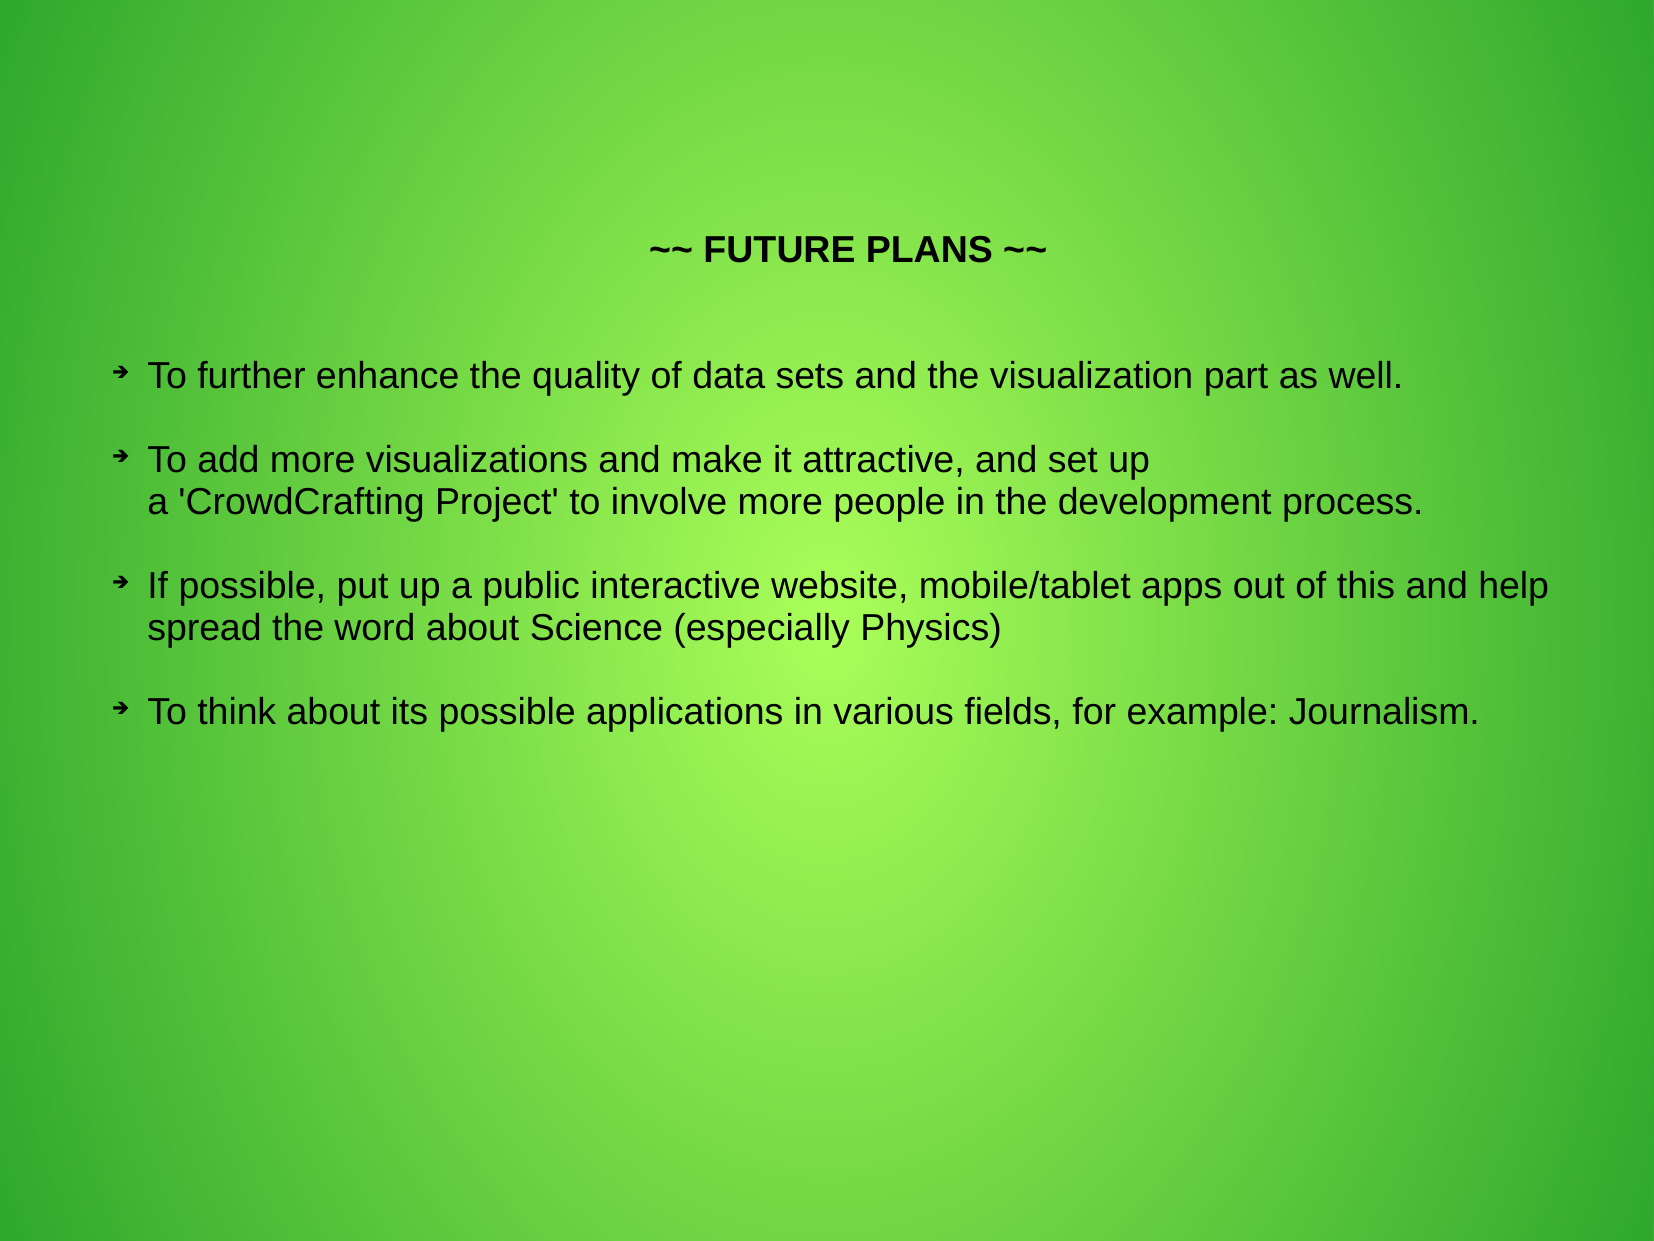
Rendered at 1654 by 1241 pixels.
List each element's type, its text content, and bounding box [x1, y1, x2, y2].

text_box ~~ FUTURE PLANS ~~ To further enhance the quality of data sets and the visualization part as well. To add more visualizations and make it attractive, and set up a 'CrowdCrafting Project' to involve more people in the development process. If possible, put up a public interactive website, mobile/tablet apps out of this and help spread the word about Science (especially Physics) To think about its possible applications in various fields, for example: Journalism. [97, 220, 1582, 763]
